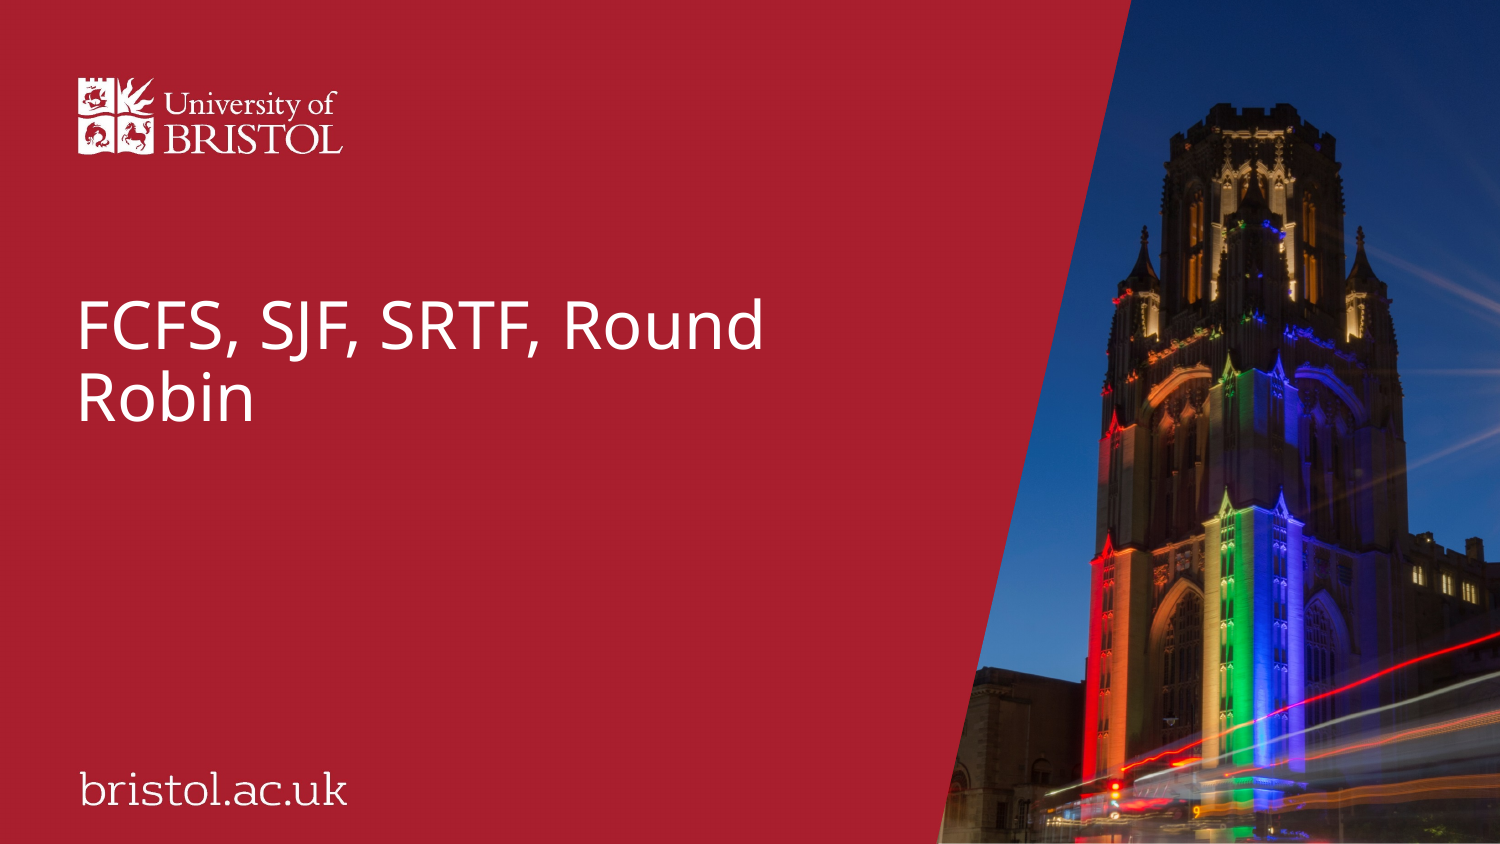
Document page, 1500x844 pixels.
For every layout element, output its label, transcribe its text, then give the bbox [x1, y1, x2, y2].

title FCFS, SJF, SRTF, Round Robin [60, 262, 924, 443]
